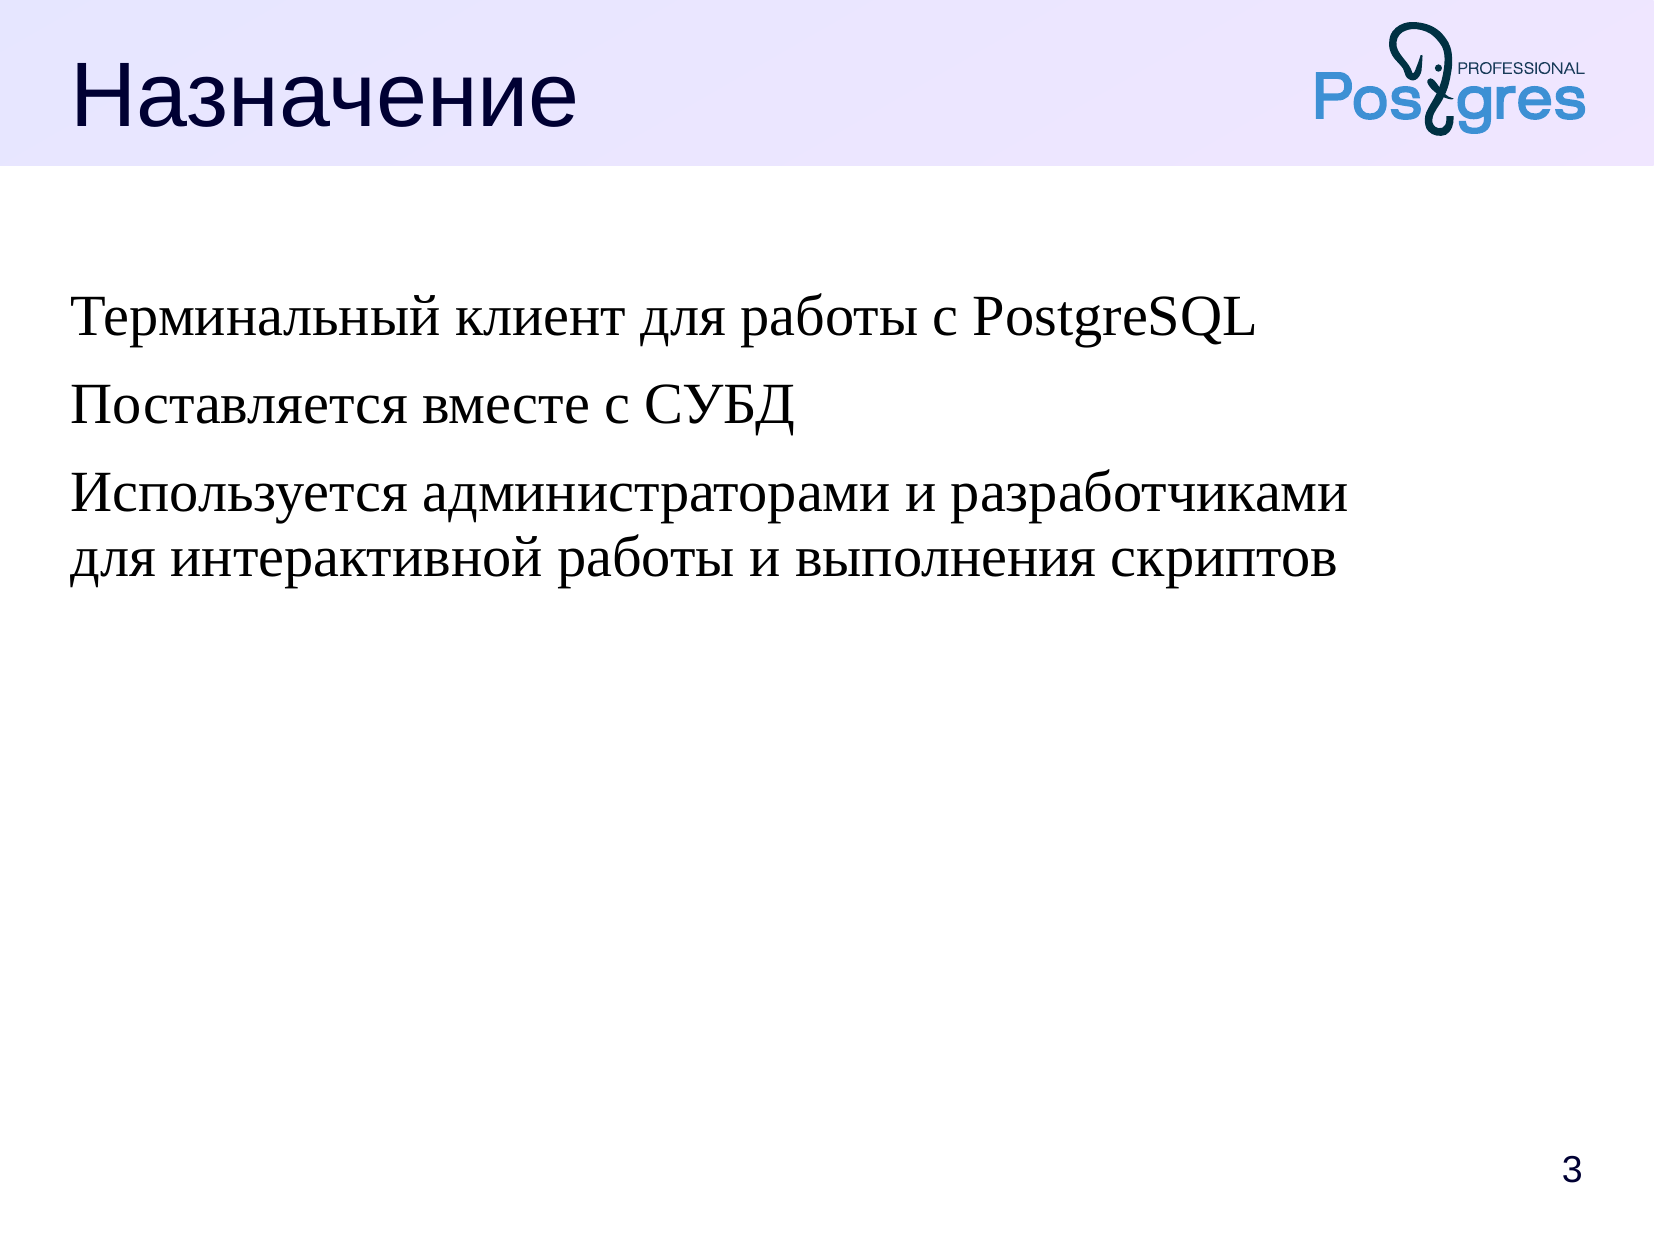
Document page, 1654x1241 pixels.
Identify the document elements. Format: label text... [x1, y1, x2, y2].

list Терминальный клиент для работы с PostgreSQL Поставляется вместе с СУБД Используется администраторами и разработчиками для интерактивной работы и выполнения скриптов [70, 283, 1583, 1134]
title Назначение [70, 43, 1241, 147]
